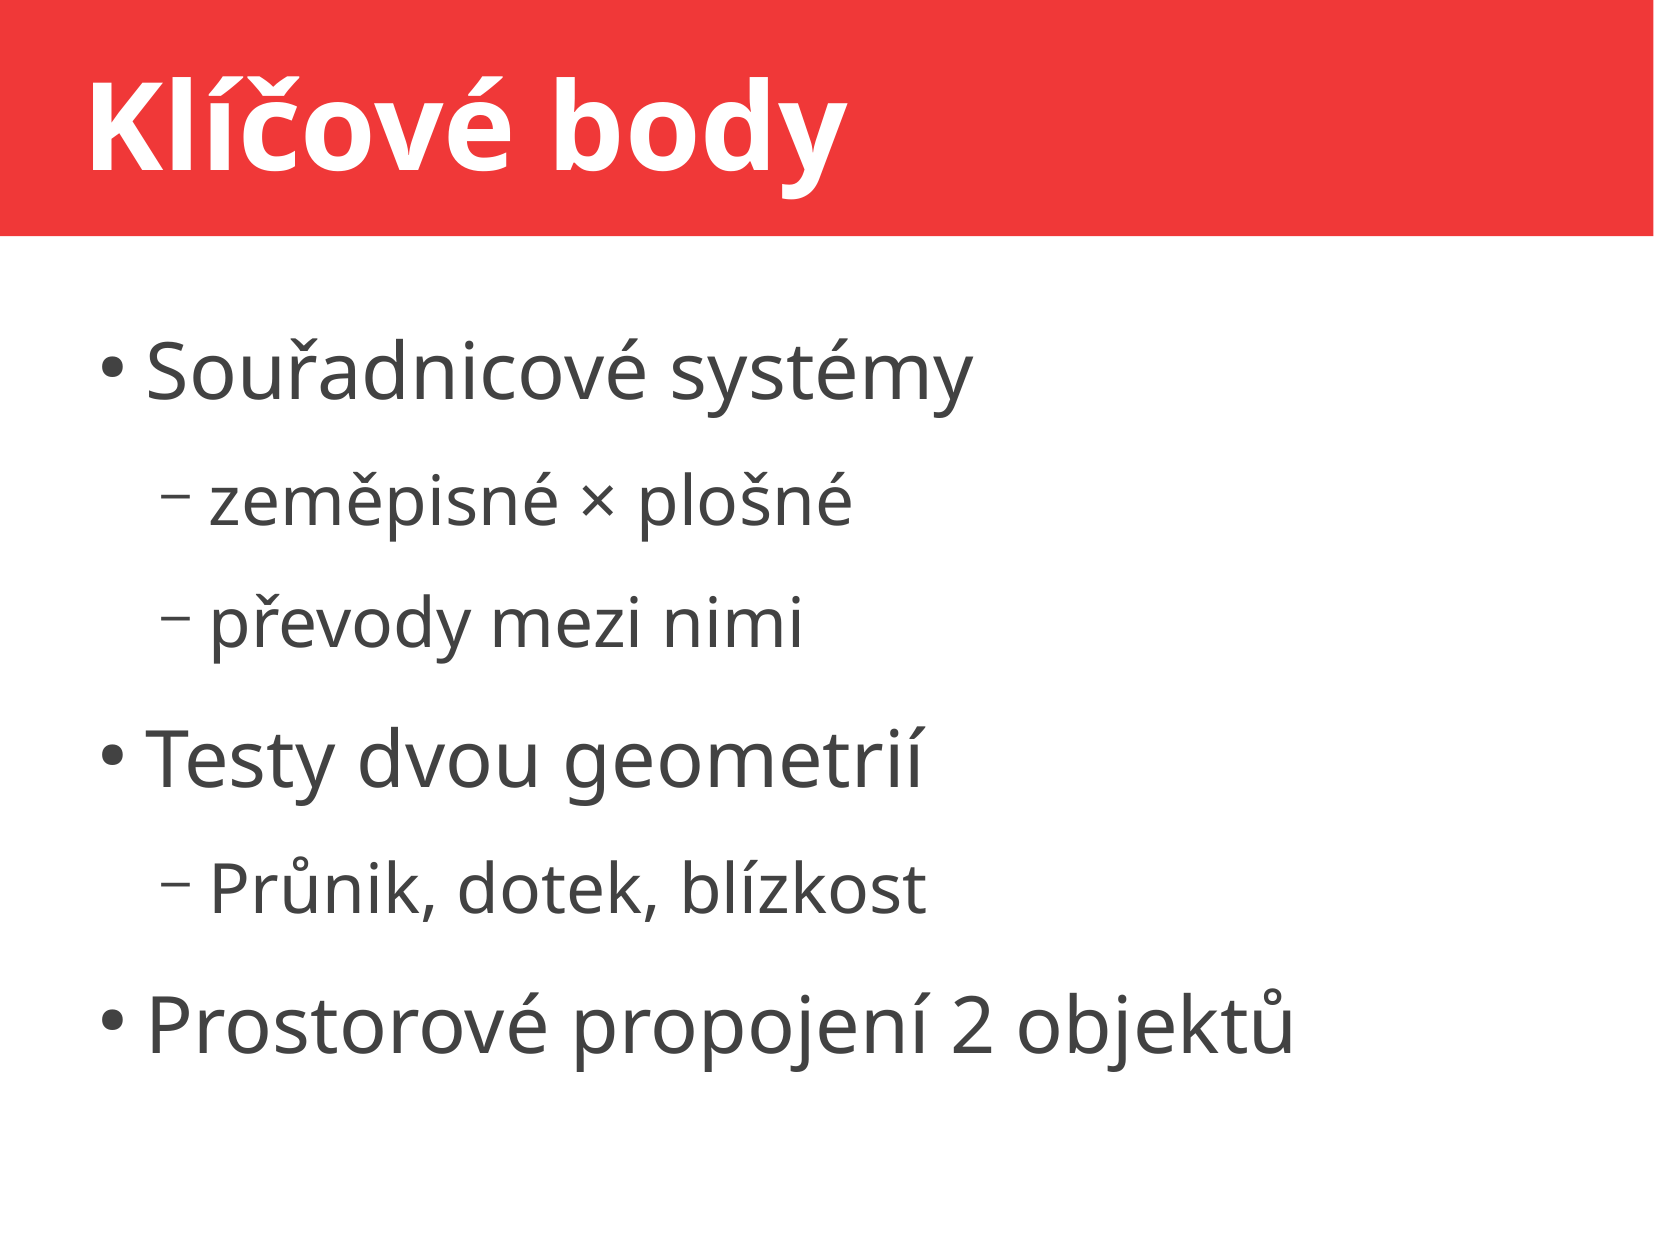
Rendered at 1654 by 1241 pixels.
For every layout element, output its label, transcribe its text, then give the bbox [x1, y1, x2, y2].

list Souřadnicové systémy zeměpisné × plošné převody mezi nimi Testy dvou geometrií Průnik, dotek, blízkost Prostorové propojení 2 objektů [82, 314, 1563, 1080]
title Klíčové body [82, 19, 1571, 227]
